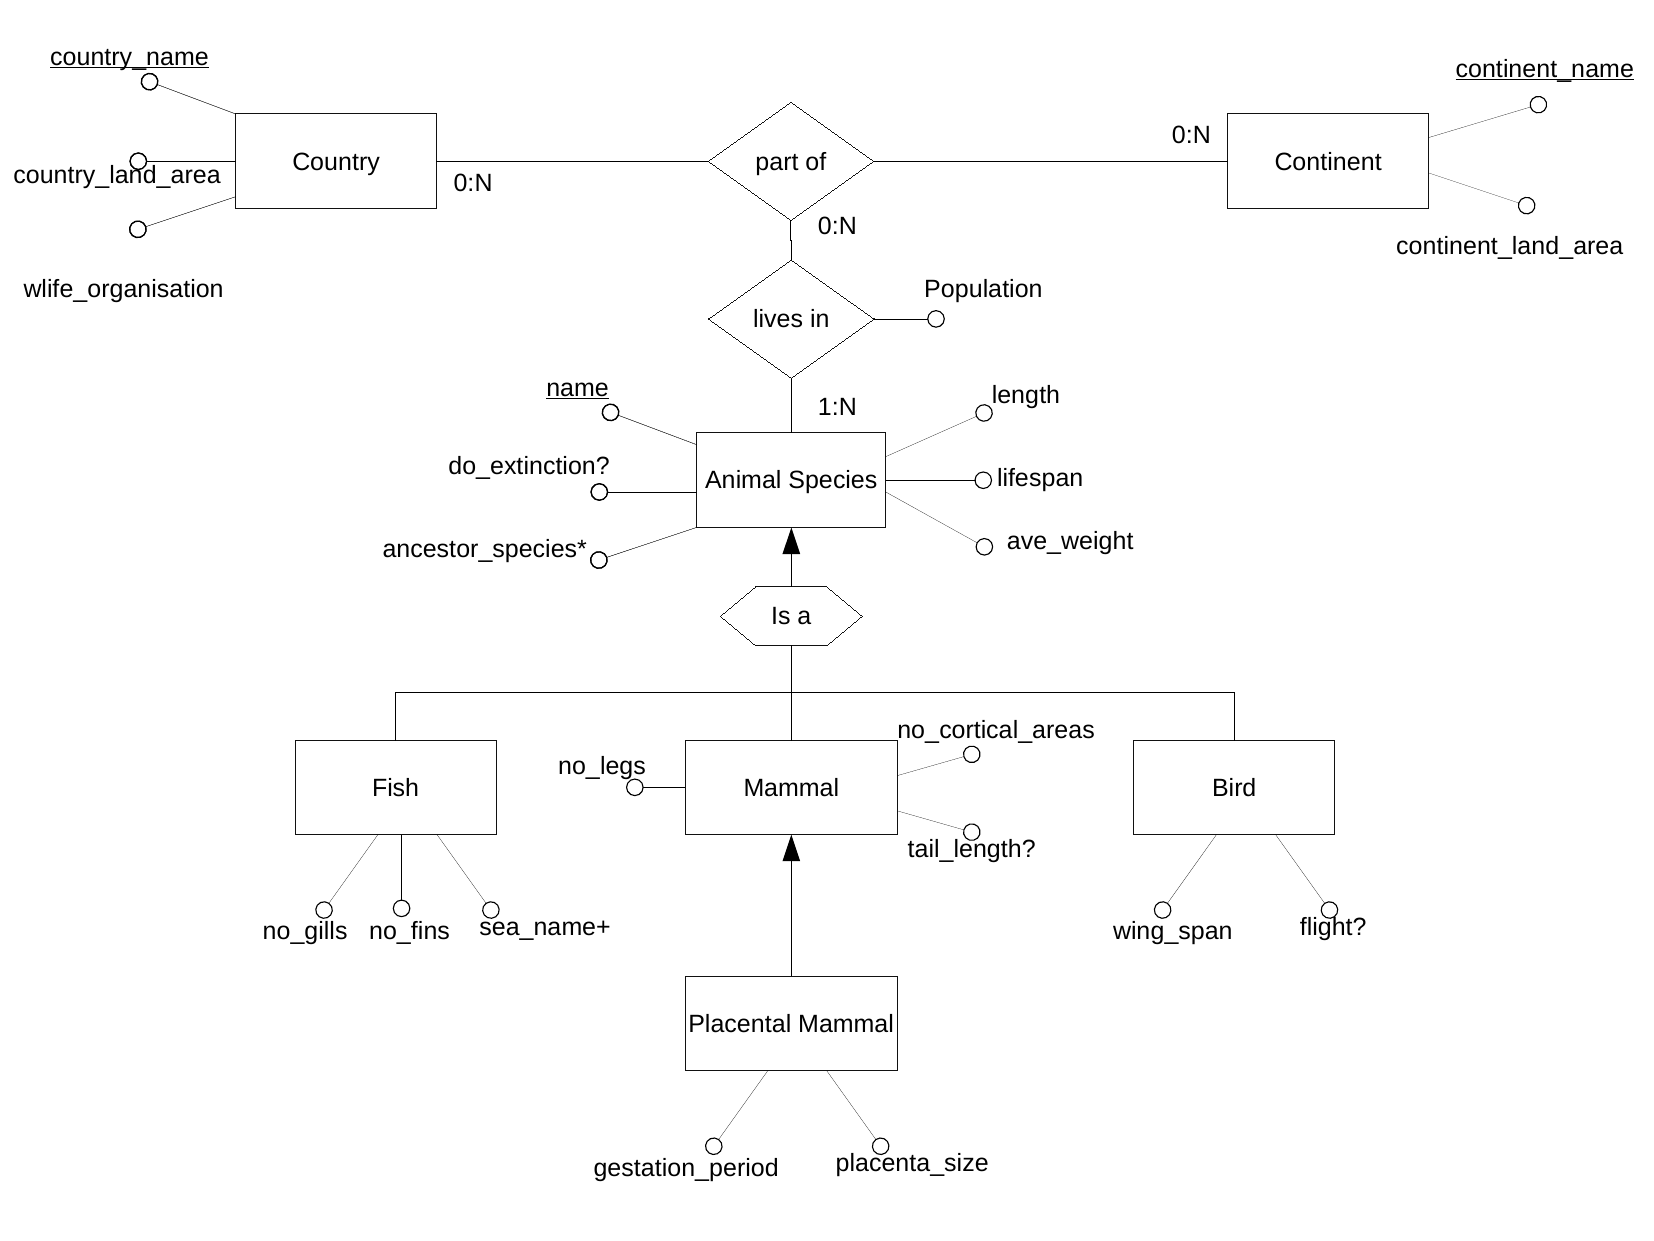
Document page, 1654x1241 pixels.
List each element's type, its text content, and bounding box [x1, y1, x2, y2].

text_box Bird [1133, 740, 1335, 835]
text_box sea_name+ [464, 905, 626, 949]
text_box ancestor_species* [367, 527, 603, 571]
text_box name [531, 366, 624, 410]
text_box Population [909, 267, 1058, 311]
text_box no_legs [543, 744, 661, 788]
text_box no_cortical_areas [882, 708, 1111, 752]
text_box Fish [295, 740, 497, 835]
text_box no_gills [248, 909, 354, 953]
text_box continent_land_area [1381, 224, 1639, 268]
text_box Country [235, 113, 437, 209]
text_box part of [708, 102, 874, 221]
text_box tail_length? [893, 826, 1052, 871]
text_box lifespan [982, 456, 1099, 500]
text_box length [977, 373, 1076, 417]
text_box 0:N [1157, 113, 1226, 157]
text_box 0:N [438, 161, 508, 205]
text_box wing_span [1098, 909, 1249, 953]
text_box do_extinction? [433, 444, 626, 488]
text_box Animal Species [696, 432, 886, 528]
text_box 0:N [803, 204, 872, 249]
text_box flight? [1285, 905, 1382, 949]
text_box country_land_area [0, 153, 237, 197]
text_box ave_weight [992, 519, 1149, 563]
text_box Placental Mammal [685, 976, 898, 1071]
text_box Mammal [685, 740, 898, 835]
text_box placenta_size [820, 1141, 1004, 1185]
text_box wlife_organisation [8, 267, 240, 311]
text_box gestation_period [578, 1145, 795, 1189]
text_box Continent [1227, 113, 1429, 209]
text_box country_name [35, 35, 225, 79]
text_box no_fins [354, 909, 466, 953]
text_box lives in [708, 260, 875, 379]
text_box Is a [720, 586, 863, 646]
text_box 1:N [803, 385, 872, 429]
text_box continent_name [1440, 47, 1650, 91]
